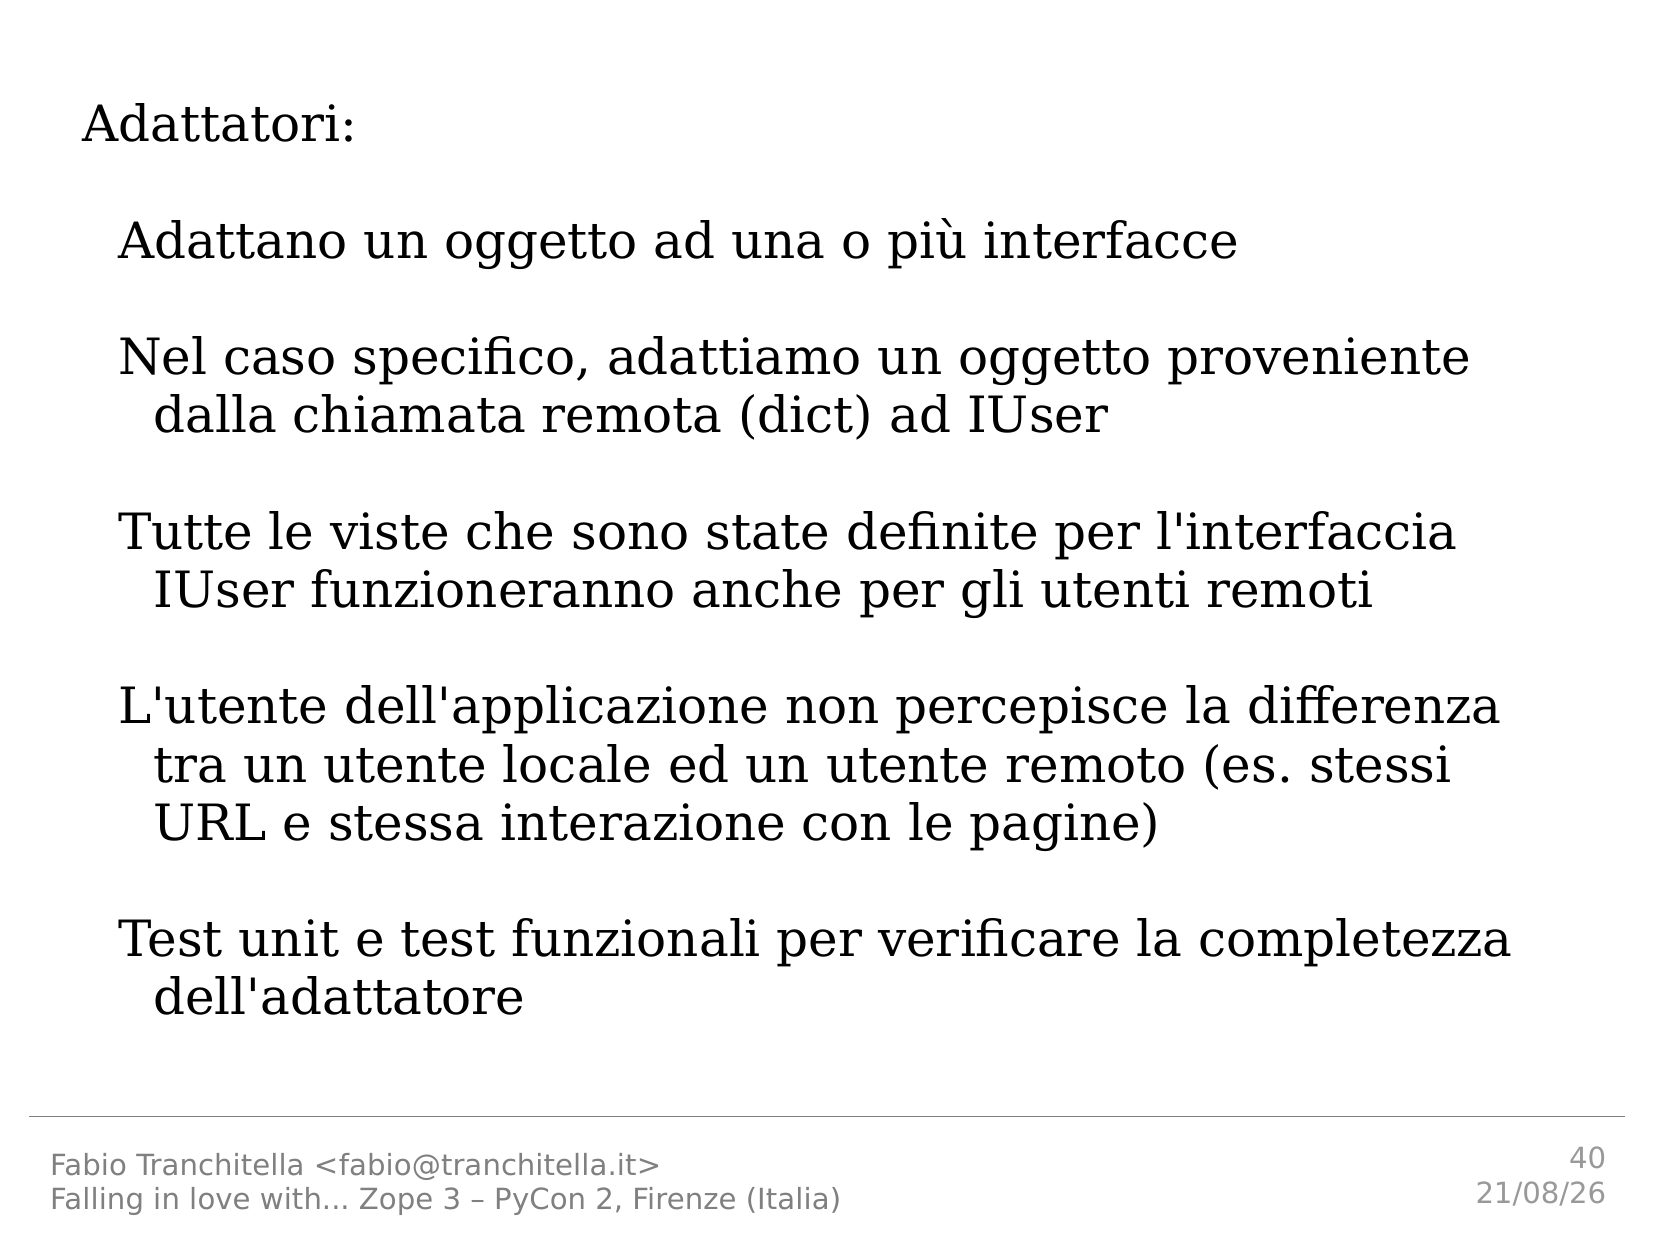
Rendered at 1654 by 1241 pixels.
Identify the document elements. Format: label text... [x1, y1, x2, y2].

subtitle Adattatori: Adattano un oggetto ad una o più interfacce Nel caso specifico, adattiamo un oggetto proveniente dalla chiamata remota (dict) ad IUser Tutte le viste che sono state definite per l'interfaccia IUser funzioneranno anche per gli utenti remoti L'utente dell'applicazione non percepisce la differenza tra un utente locale ed un utente remoto (es. stessi URL e stessa interazione con le pagine) Test unit e test funzionali per verificare la completezza dell'adattatore [82, 59, 1571, 1063]
